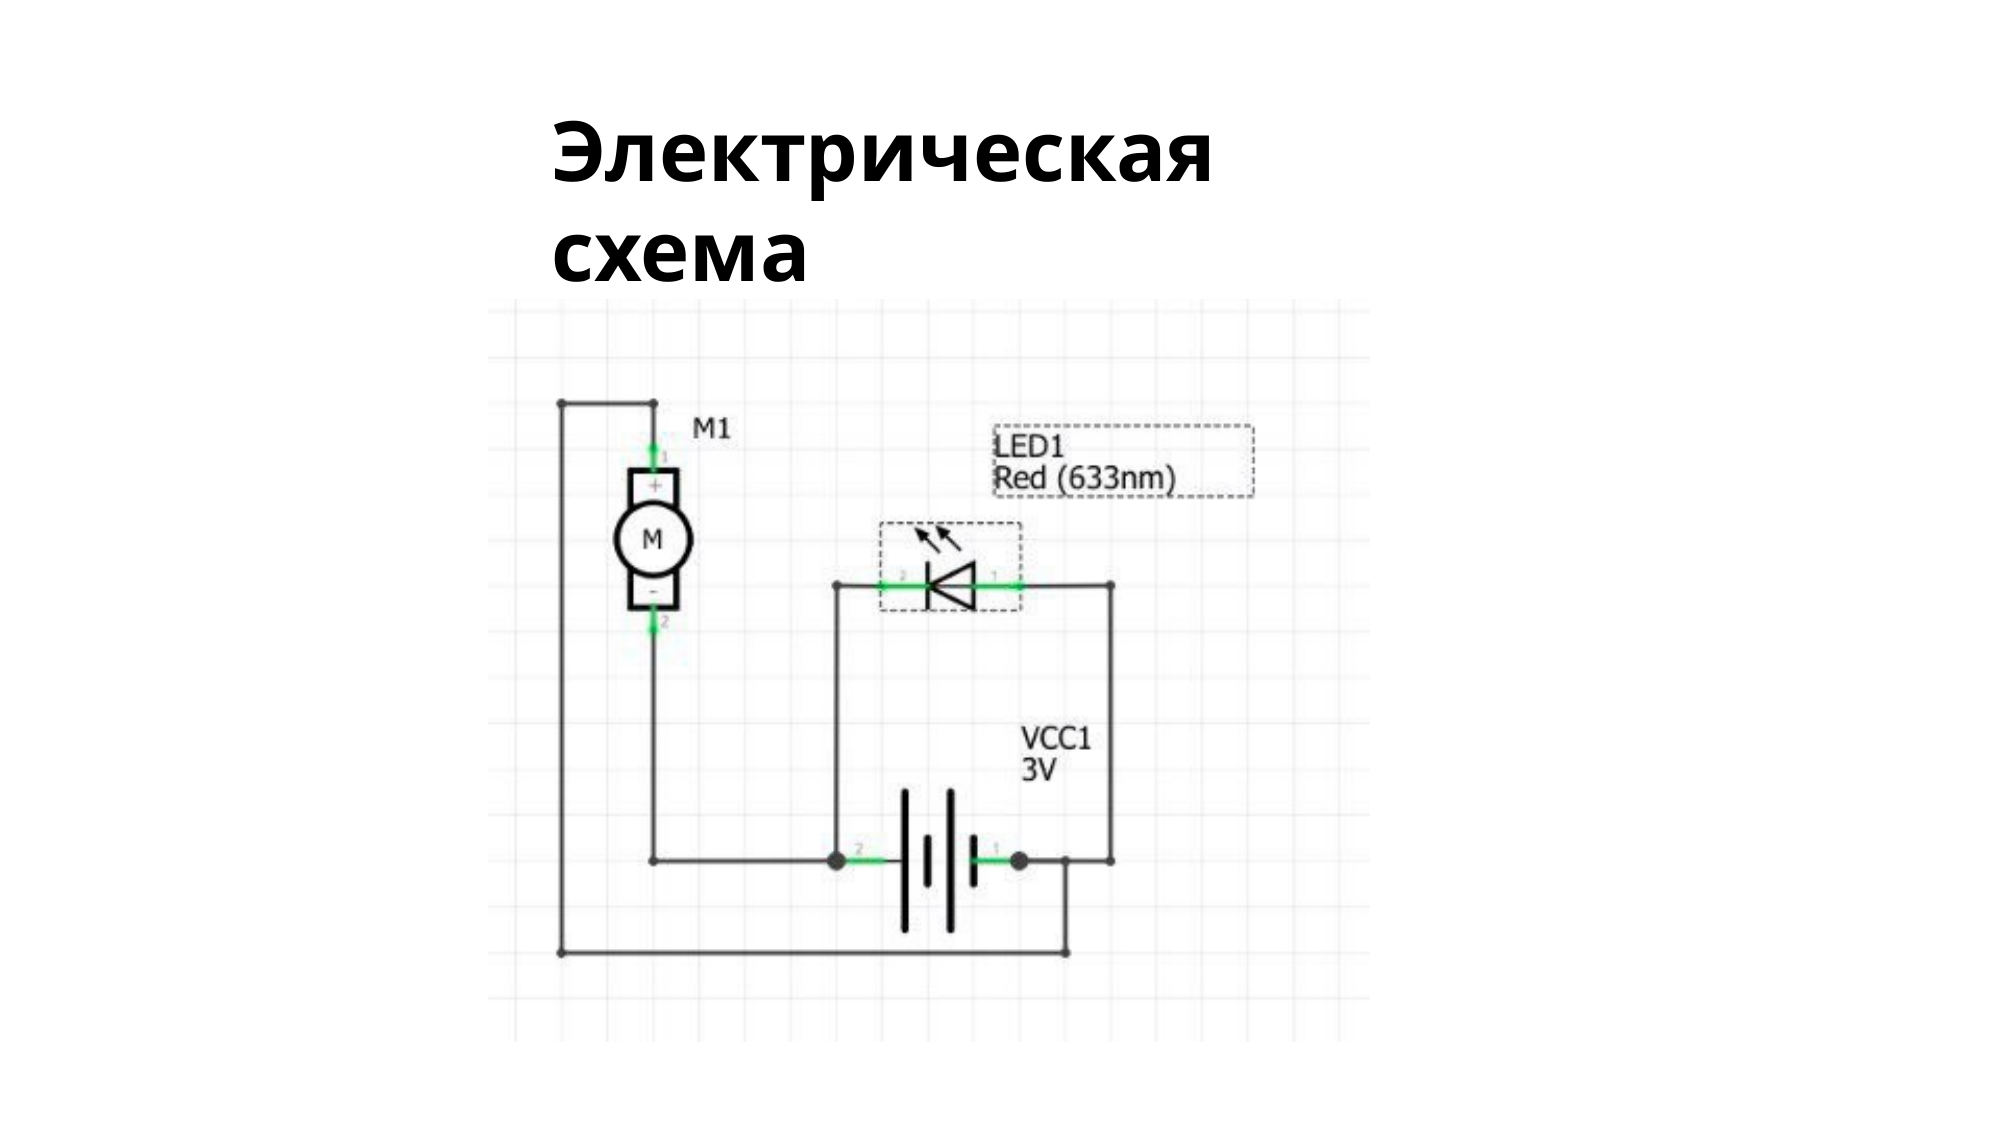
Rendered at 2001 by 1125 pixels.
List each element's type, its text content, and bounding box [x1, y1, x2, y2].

picture [488, 299, 1370, 1042]
text_box Электрическая схема [536, 90, 1349, 207]
